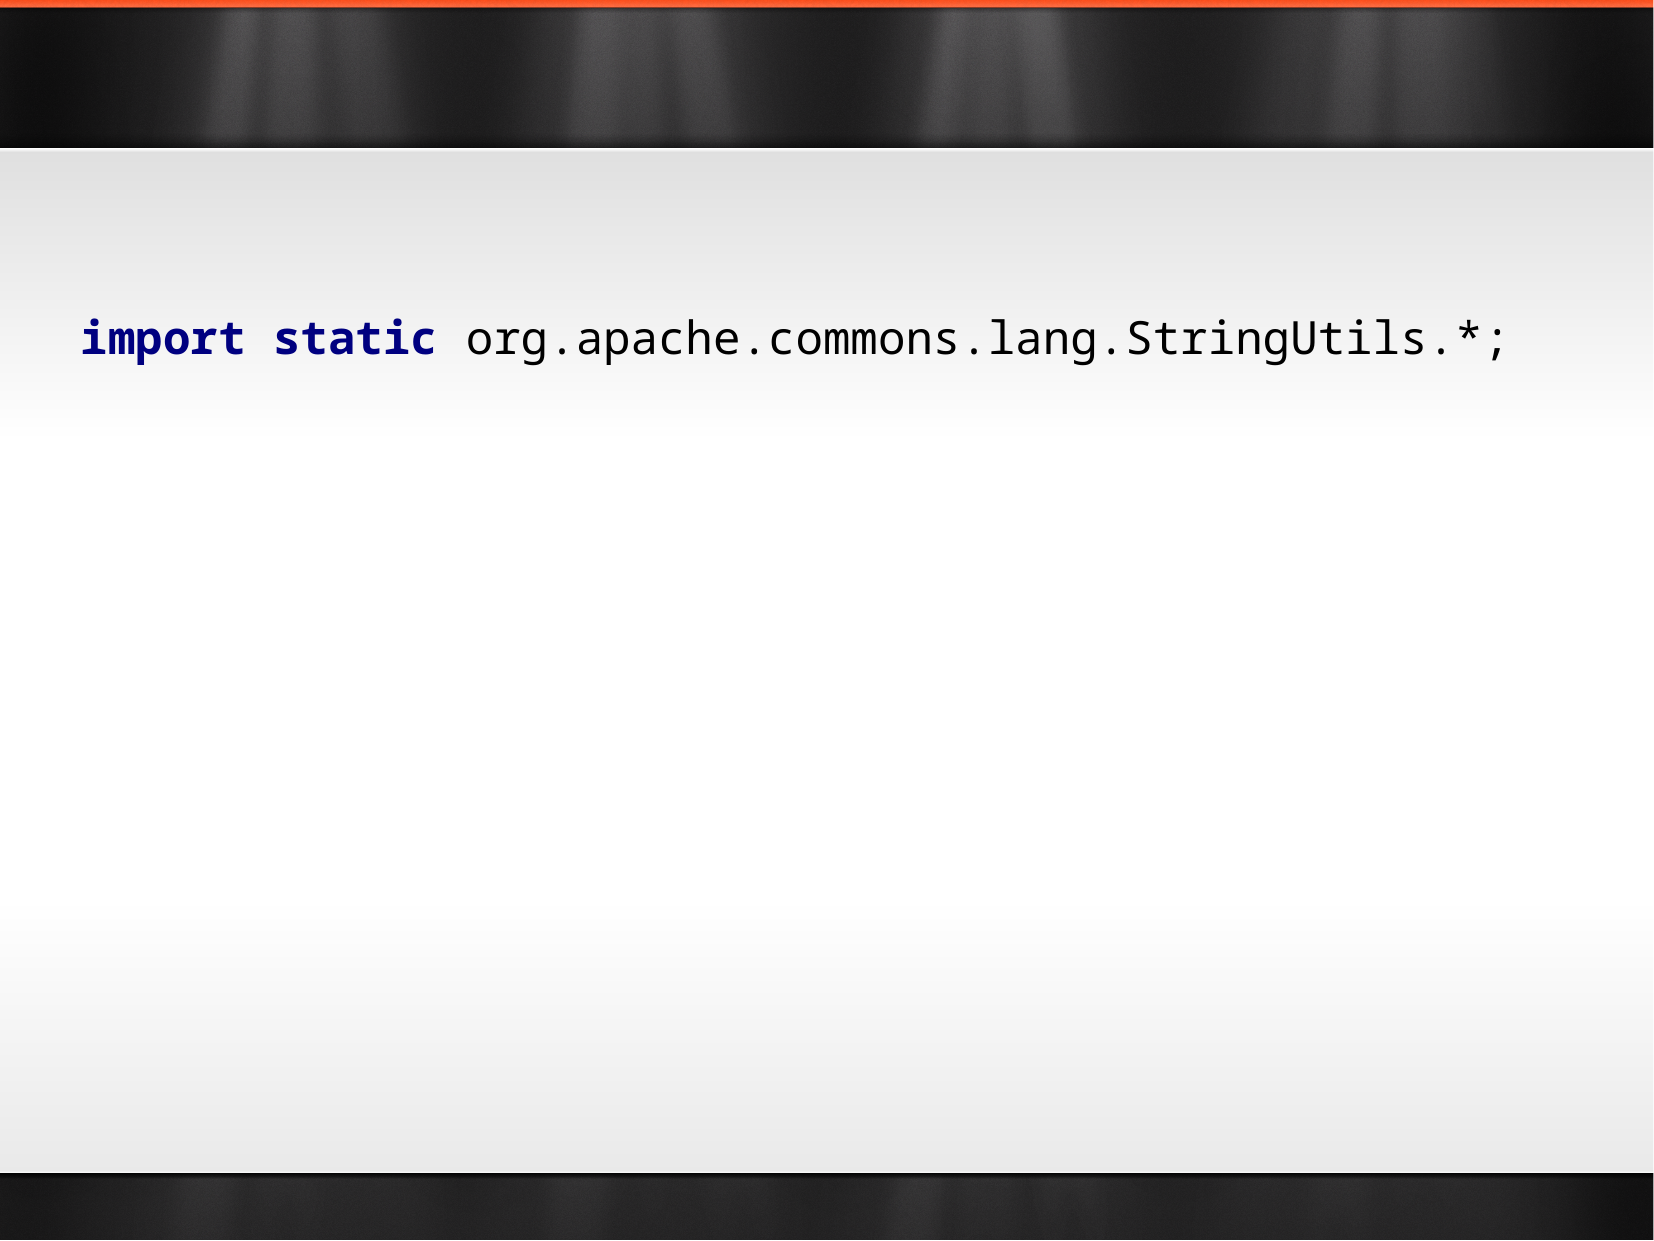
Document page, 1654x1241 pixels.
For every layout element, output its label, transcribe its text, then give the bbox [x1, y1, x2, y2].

subtitle import static org.apache.commons.lang.StringUtils.*; [80, 305, 1570, 1125]
picture [0, 0, 1654, 1240]
